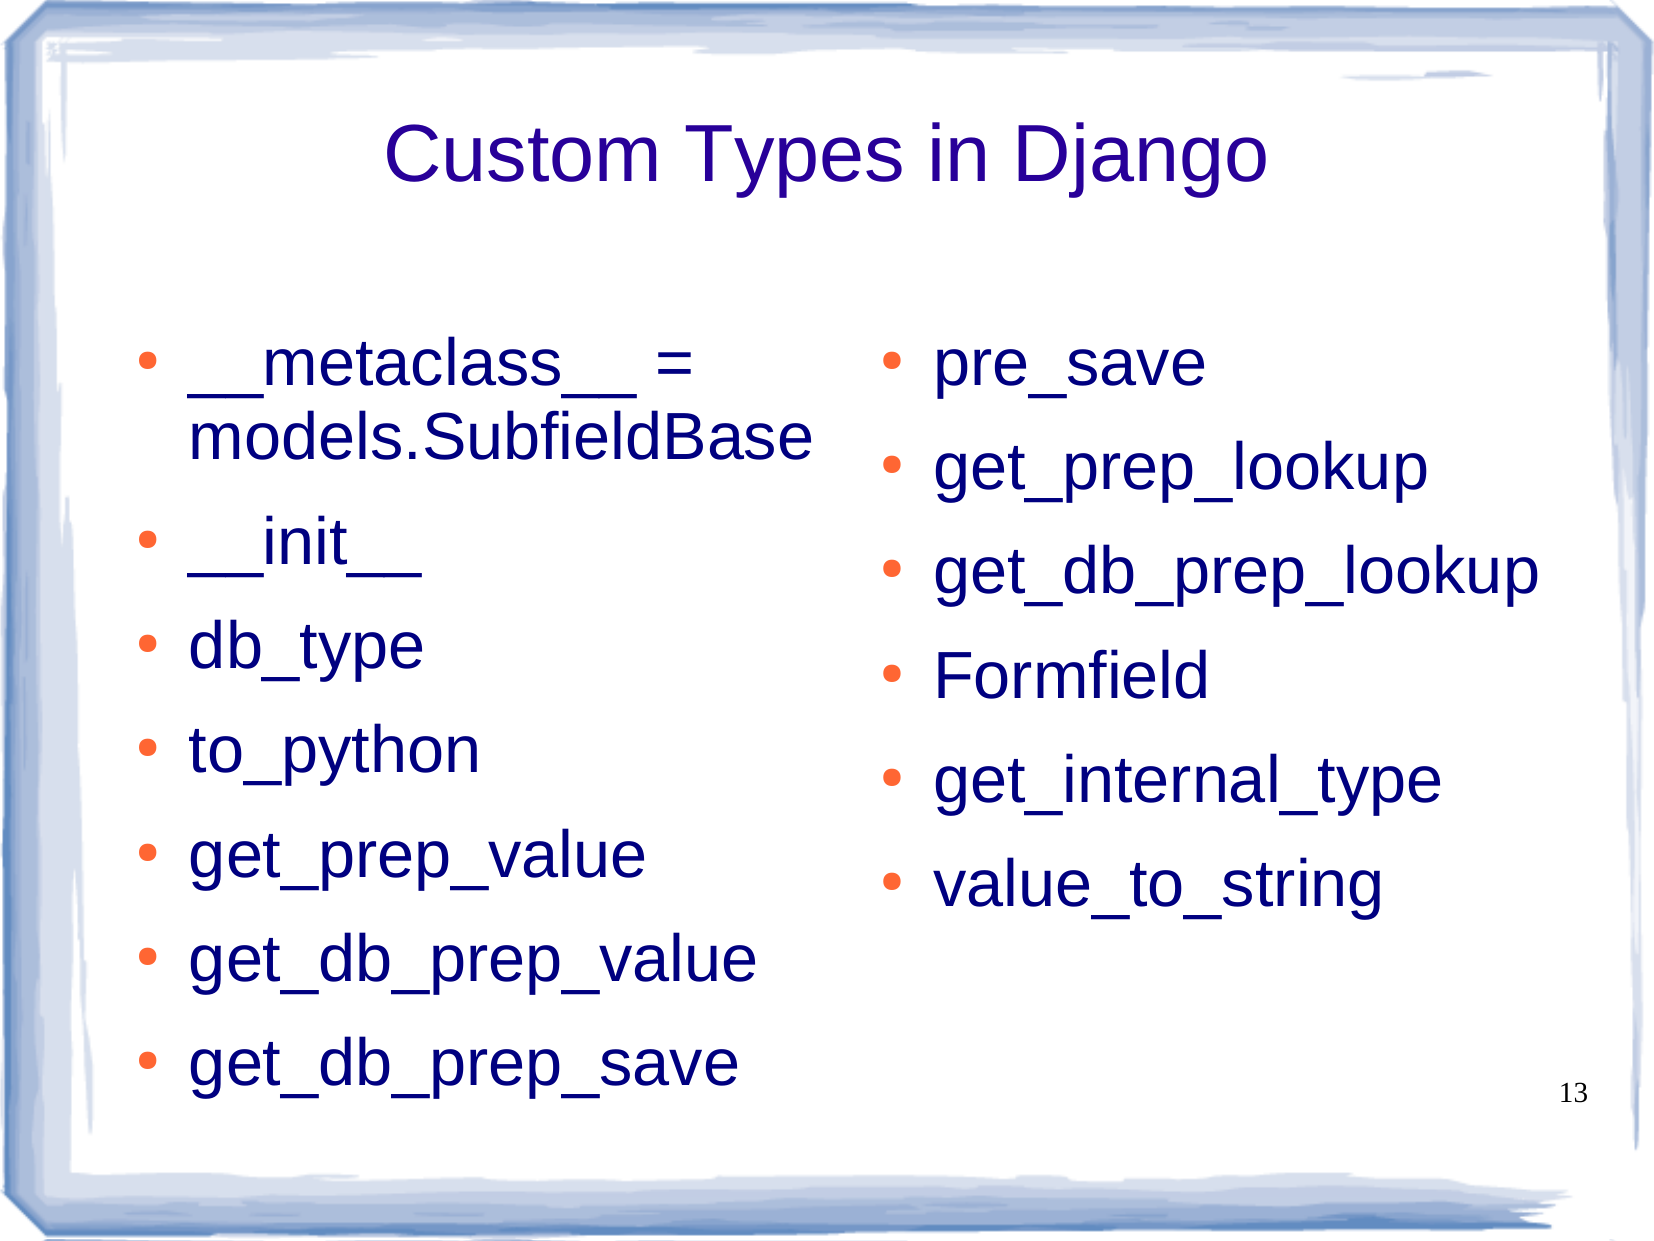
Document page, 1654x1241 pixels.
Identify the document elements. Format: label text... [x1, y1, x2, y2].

list pre_save get_prep_lookup get_db_prep_lookup Formfield get_internal_type value_to_string [862, 324, 1572, 1045]
picture [0, 0, 1654, 1241]
list __metaclass__ = models.SubfieldBase __init__ db_type to_python get_prep_value get_db_prep_value get_db_prep_save [118, 324, 827, 1101]
title Custom Types in Django [82, 49, 1571, 257]
